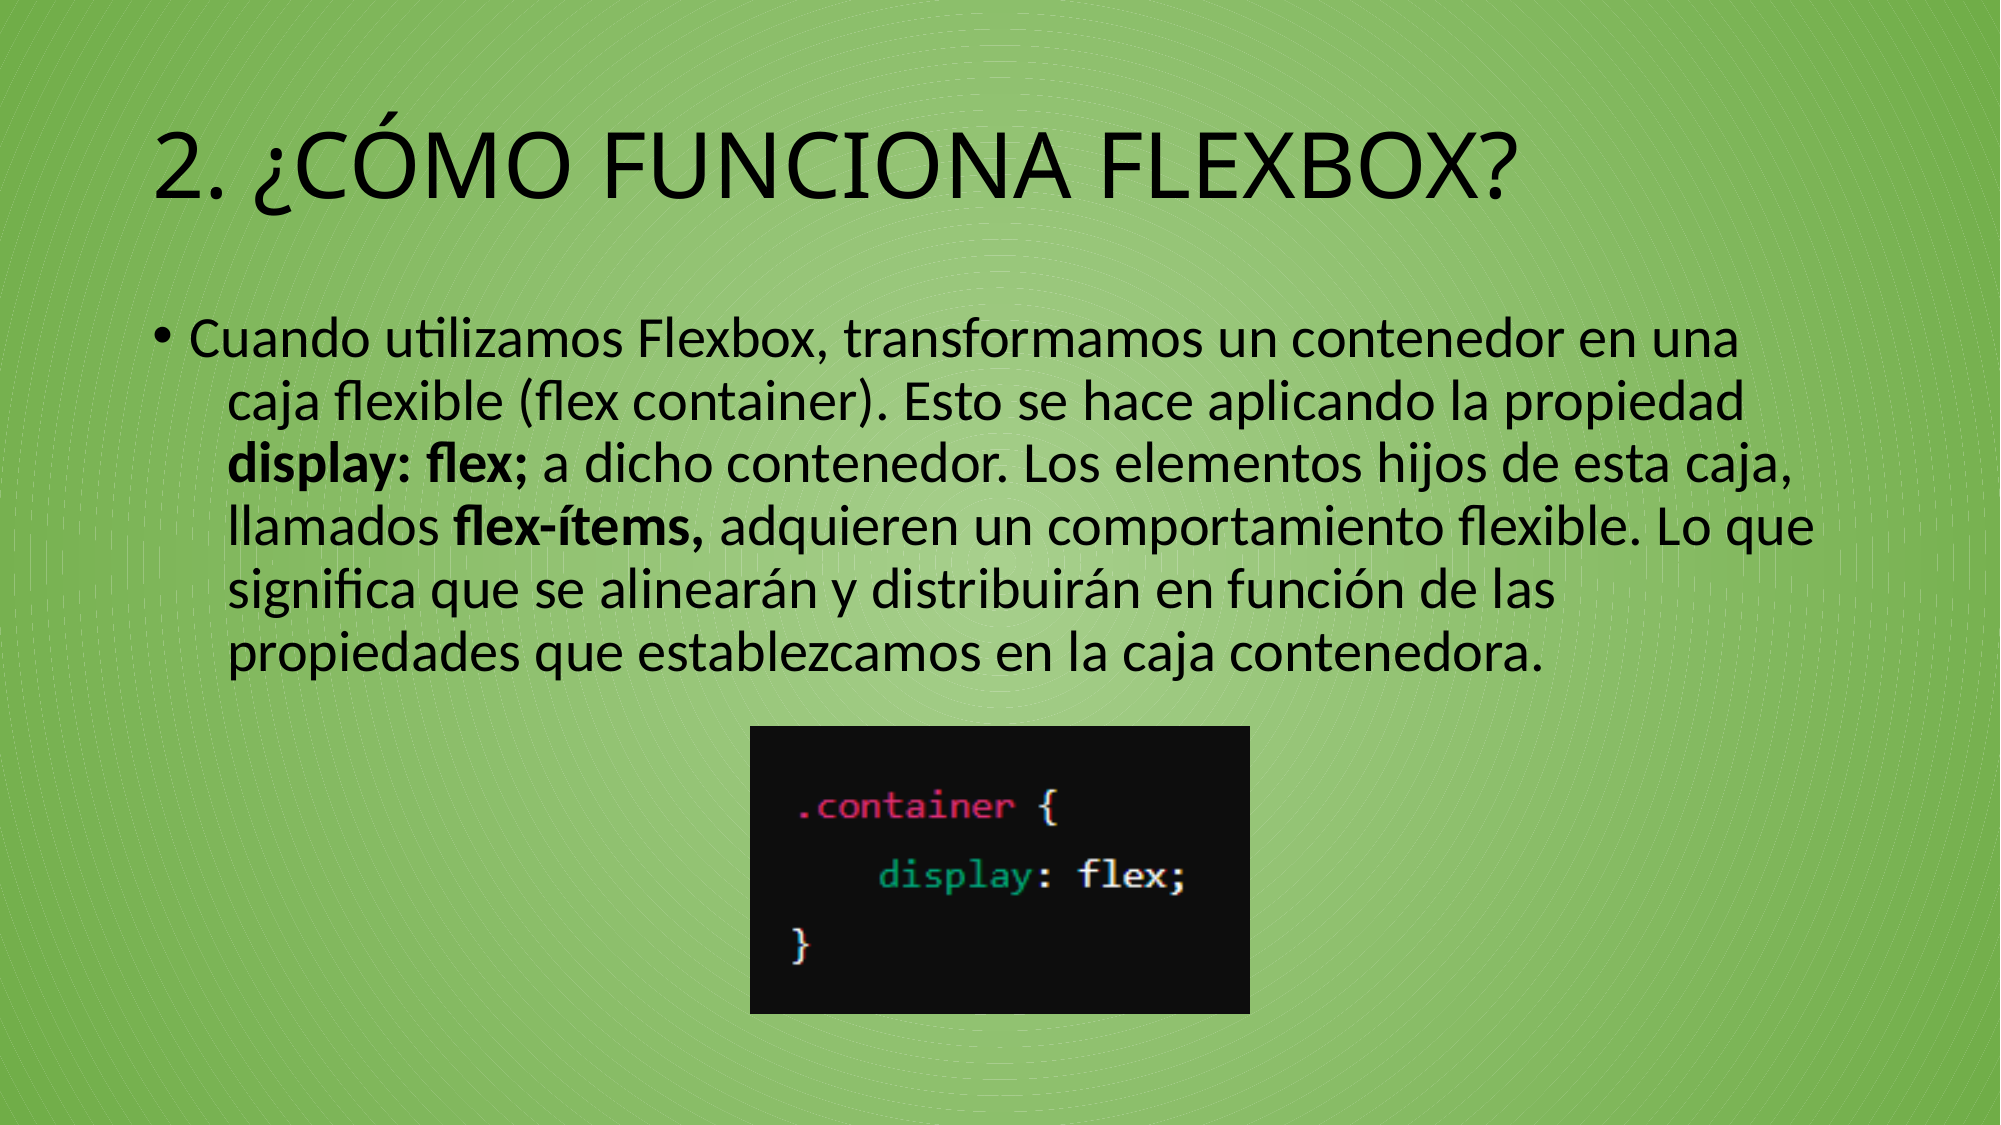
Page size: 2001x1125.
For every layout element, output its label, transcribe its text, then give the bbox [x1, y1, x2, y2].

picture [750, 726, 1250, 1014]
title 2. ¿CÓMO FUNCIONA FLEXBOX? [137, 59, 1863, 278]
list Cuando utilizamos Flexbox, transformamos un contenedor en una caja flexible (flex container). Esto se hace aplicando la propiedad display: flex; a dicho contenedor. Los elementos hijos de esta caja, llamados flex-ítems, adquieren un comportamiento flexible. Lo que significa que se alinearán y distribuirán en función de las propiedades que establezcamos en la caja contenedora. [137, 299, 1863, 1014]
